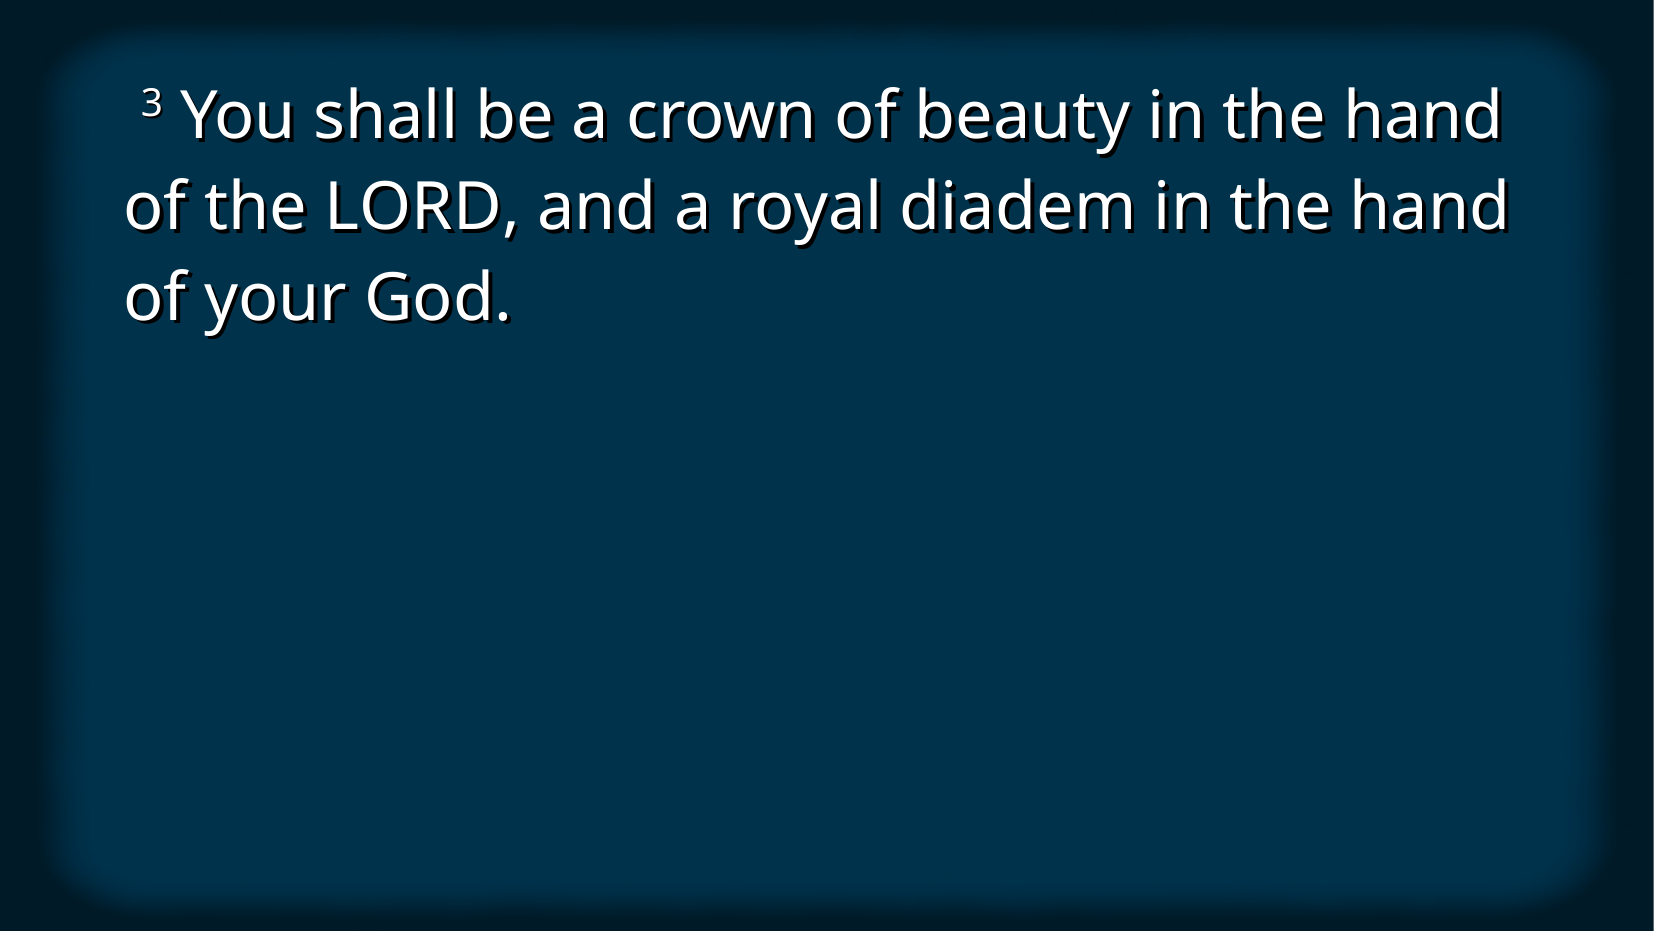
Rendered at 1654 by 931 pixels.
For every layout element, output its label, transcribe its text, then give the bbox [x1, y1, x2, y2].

text_box 3 You shall be a crown of beauty in the hand of the LORD, and a royal diadem in the hand of your God. [90, 60, 1576, 413]
picture [0, 0, 1654, 931]
